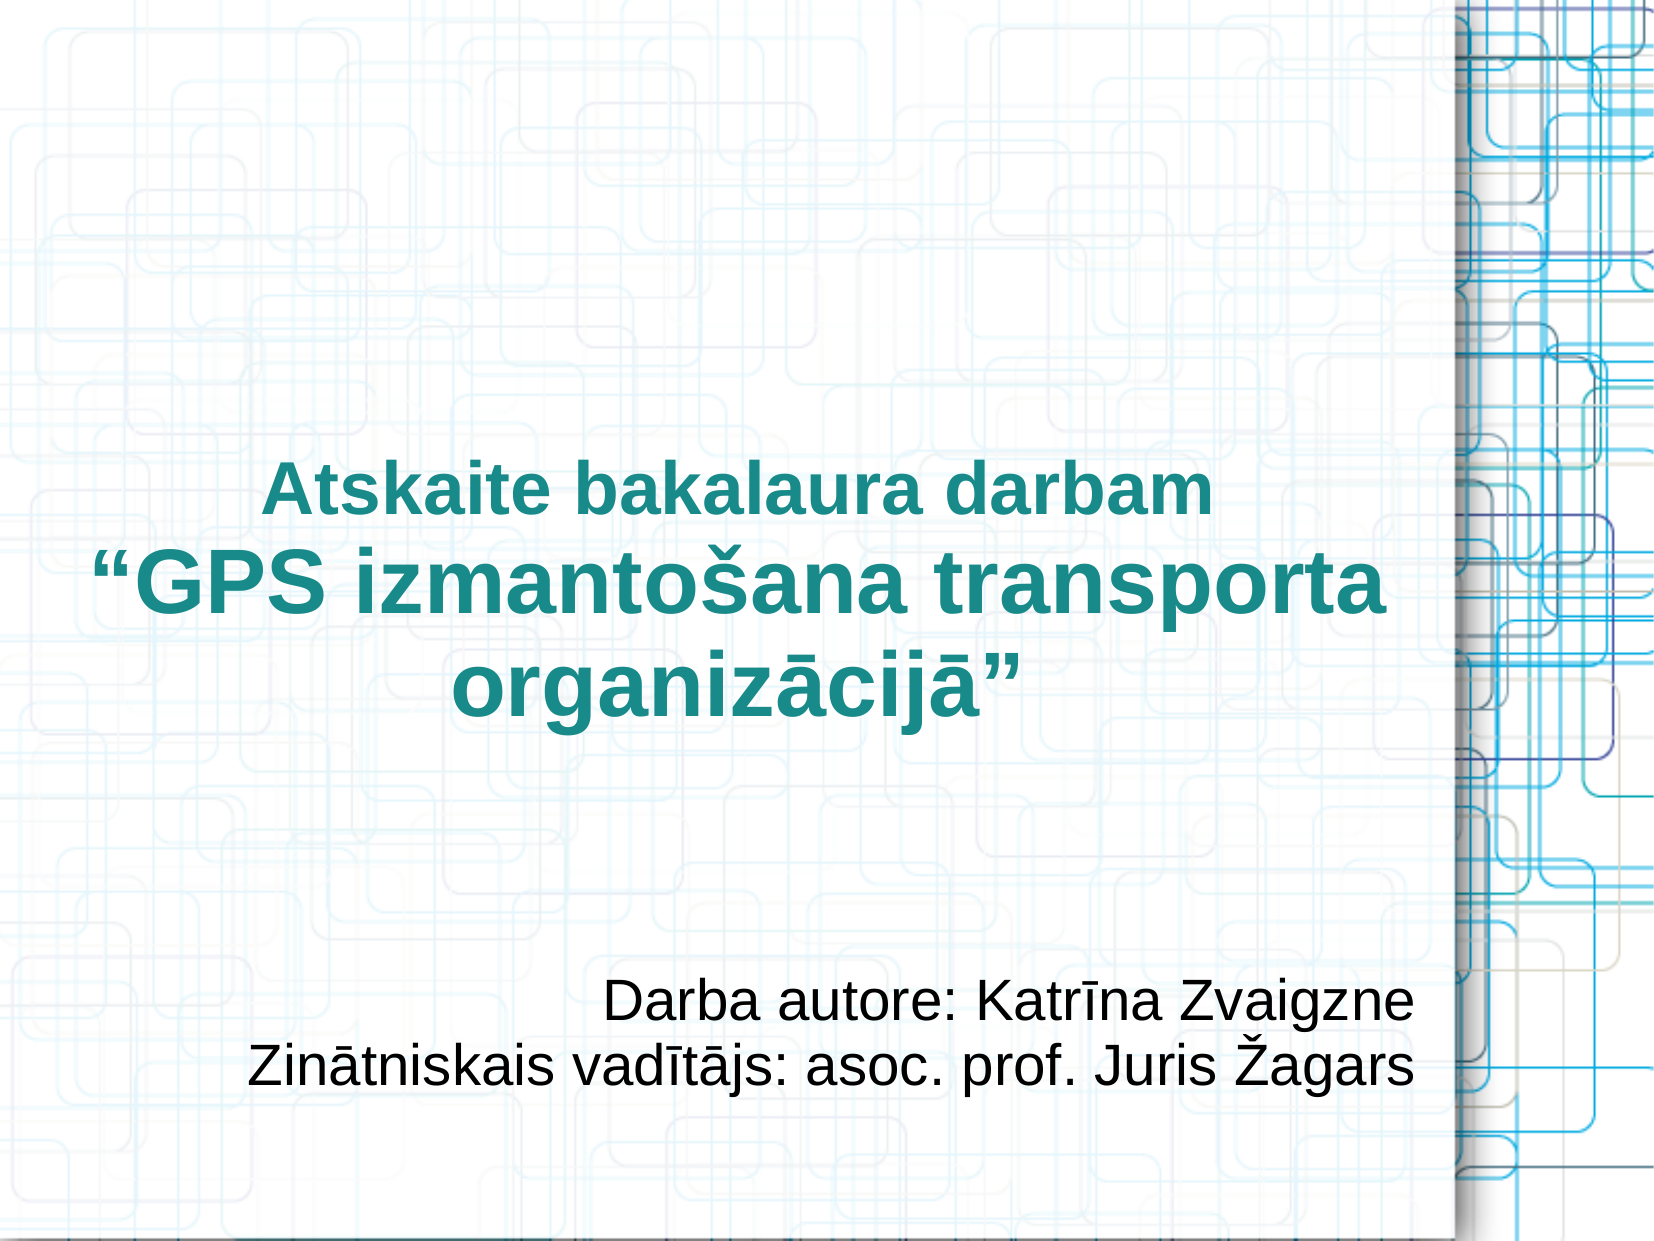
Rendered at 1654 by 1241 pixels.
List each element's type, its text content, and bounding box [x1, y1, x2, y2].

picture [0, 0, 1654, 1241]
title Atskaite bakalaura darbam “GPS izmantošana transporta organizācijā” [59, 446, 1418, 1109]
subtitle Darba autore: Katrīna Zvaigzne Zinātniskais vadītājs: asoc. prof. Juris Žagars [82, 956, 1418, 1109]
